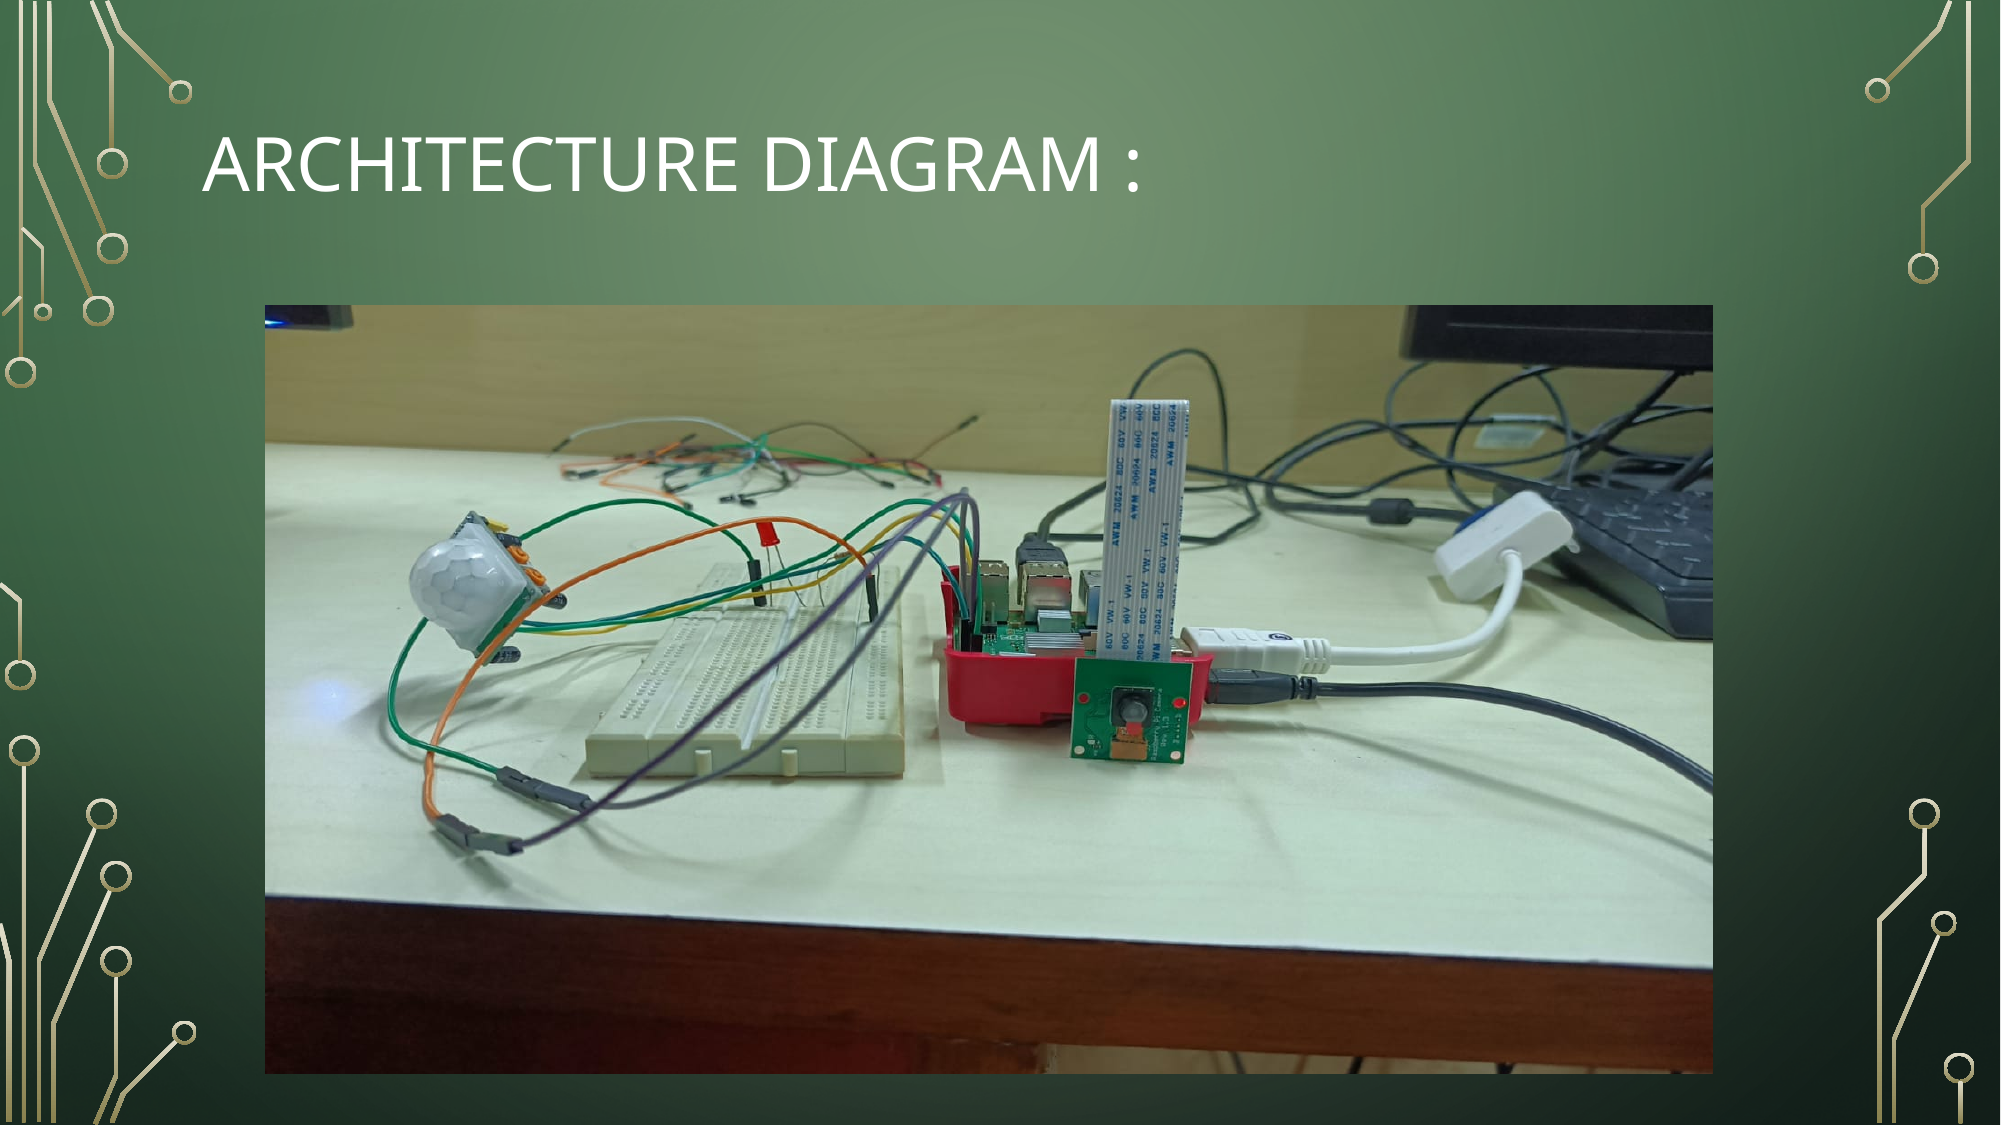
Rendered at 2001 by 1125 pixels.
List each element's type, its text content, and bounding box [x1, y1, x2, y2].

picture [100, 152, 124, 175]
title ARCHITECTURE DIAGRAM : [187, 101, 1813, 233]
picture [104, 949, 128, 973]
picture [172, 84, 189, 101]
picture [8, 663, 32, 687]
picture [0, 0, 2001, 1125]
picture [1869, 82, 1886, 99]
